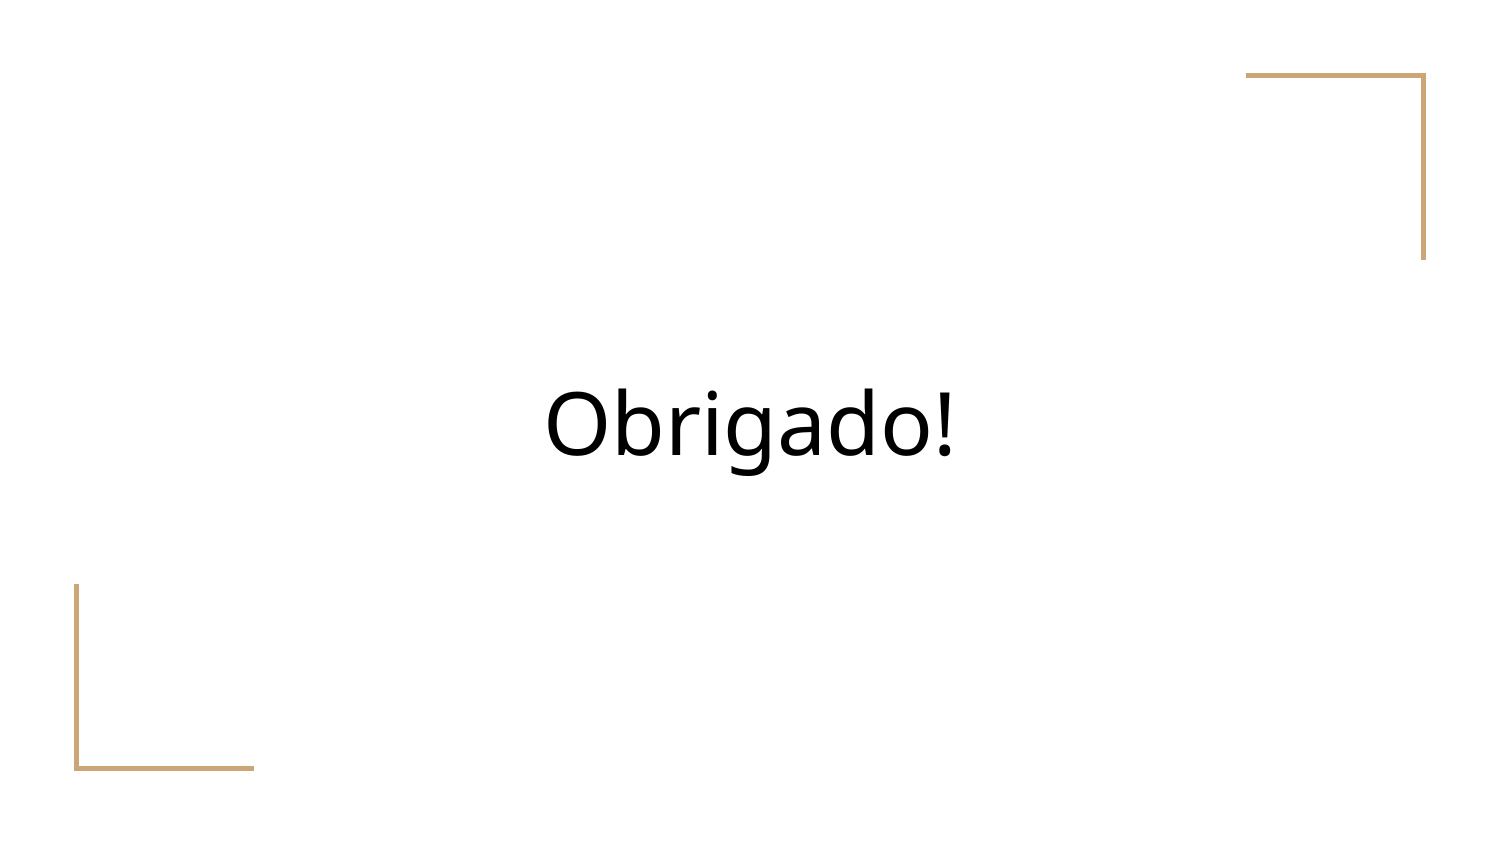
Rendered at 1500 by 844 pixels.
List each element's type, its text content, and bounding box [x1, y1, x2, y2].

title Obrigado! [126, 296, 1374, 548]
